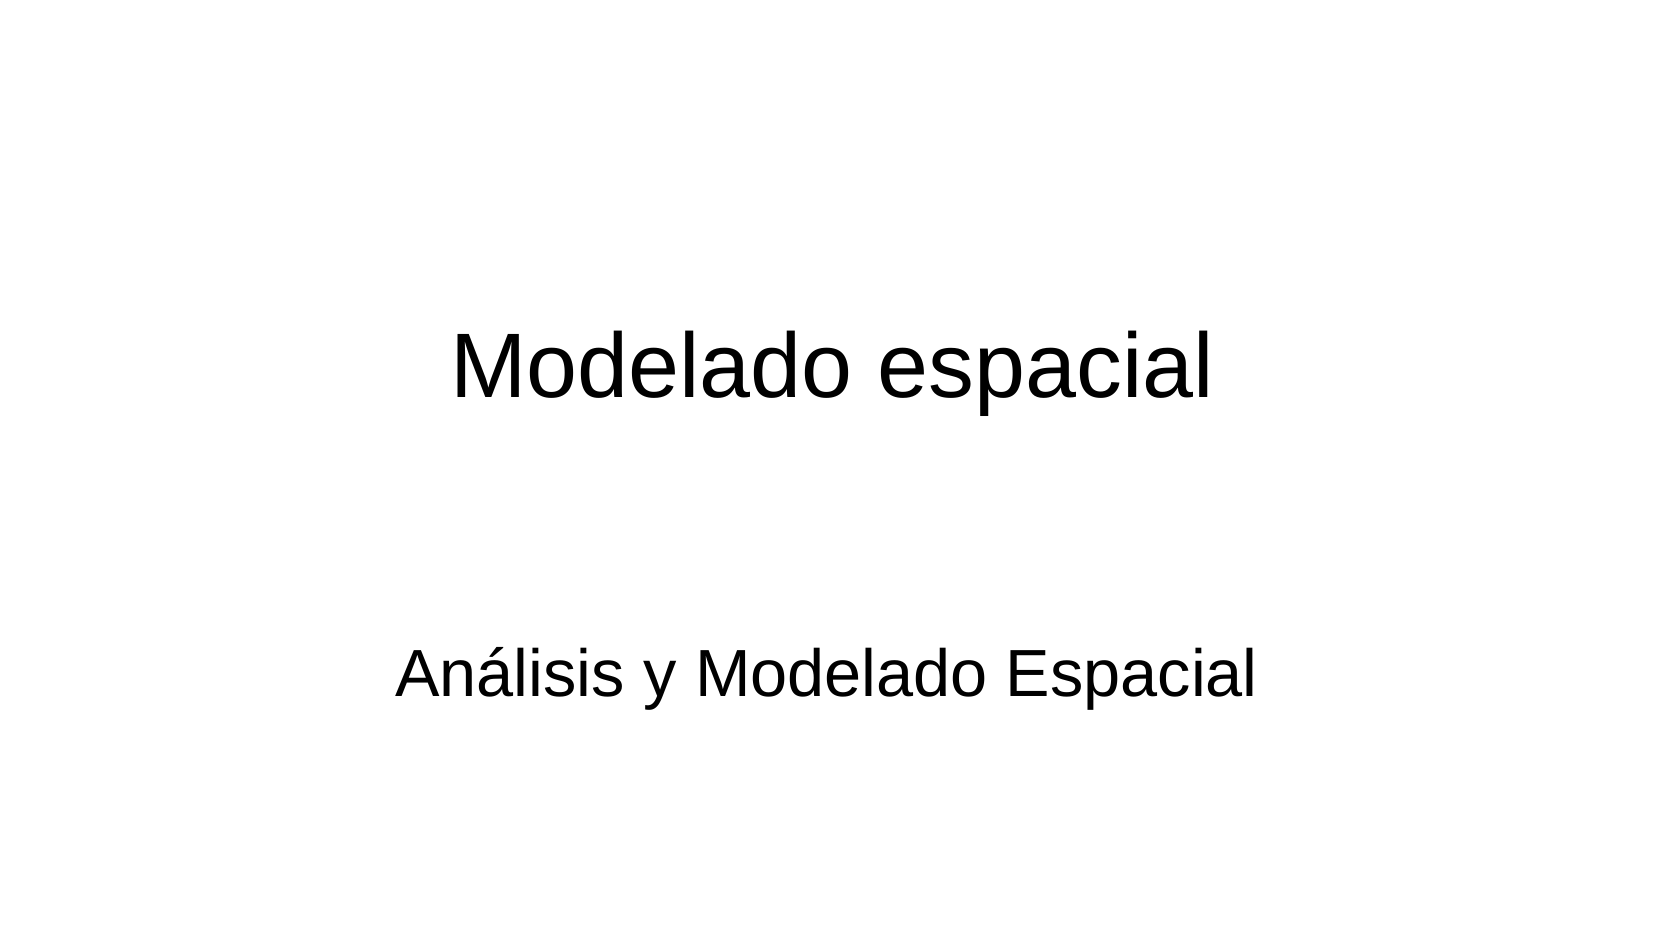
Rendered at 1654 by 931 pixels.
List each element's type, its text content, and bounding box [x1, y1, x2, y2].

title Modelado espacial [88, 287, 1577, 443]
subtitle Análisis y Modelado Espacial [82, 590, 1571, 758]
